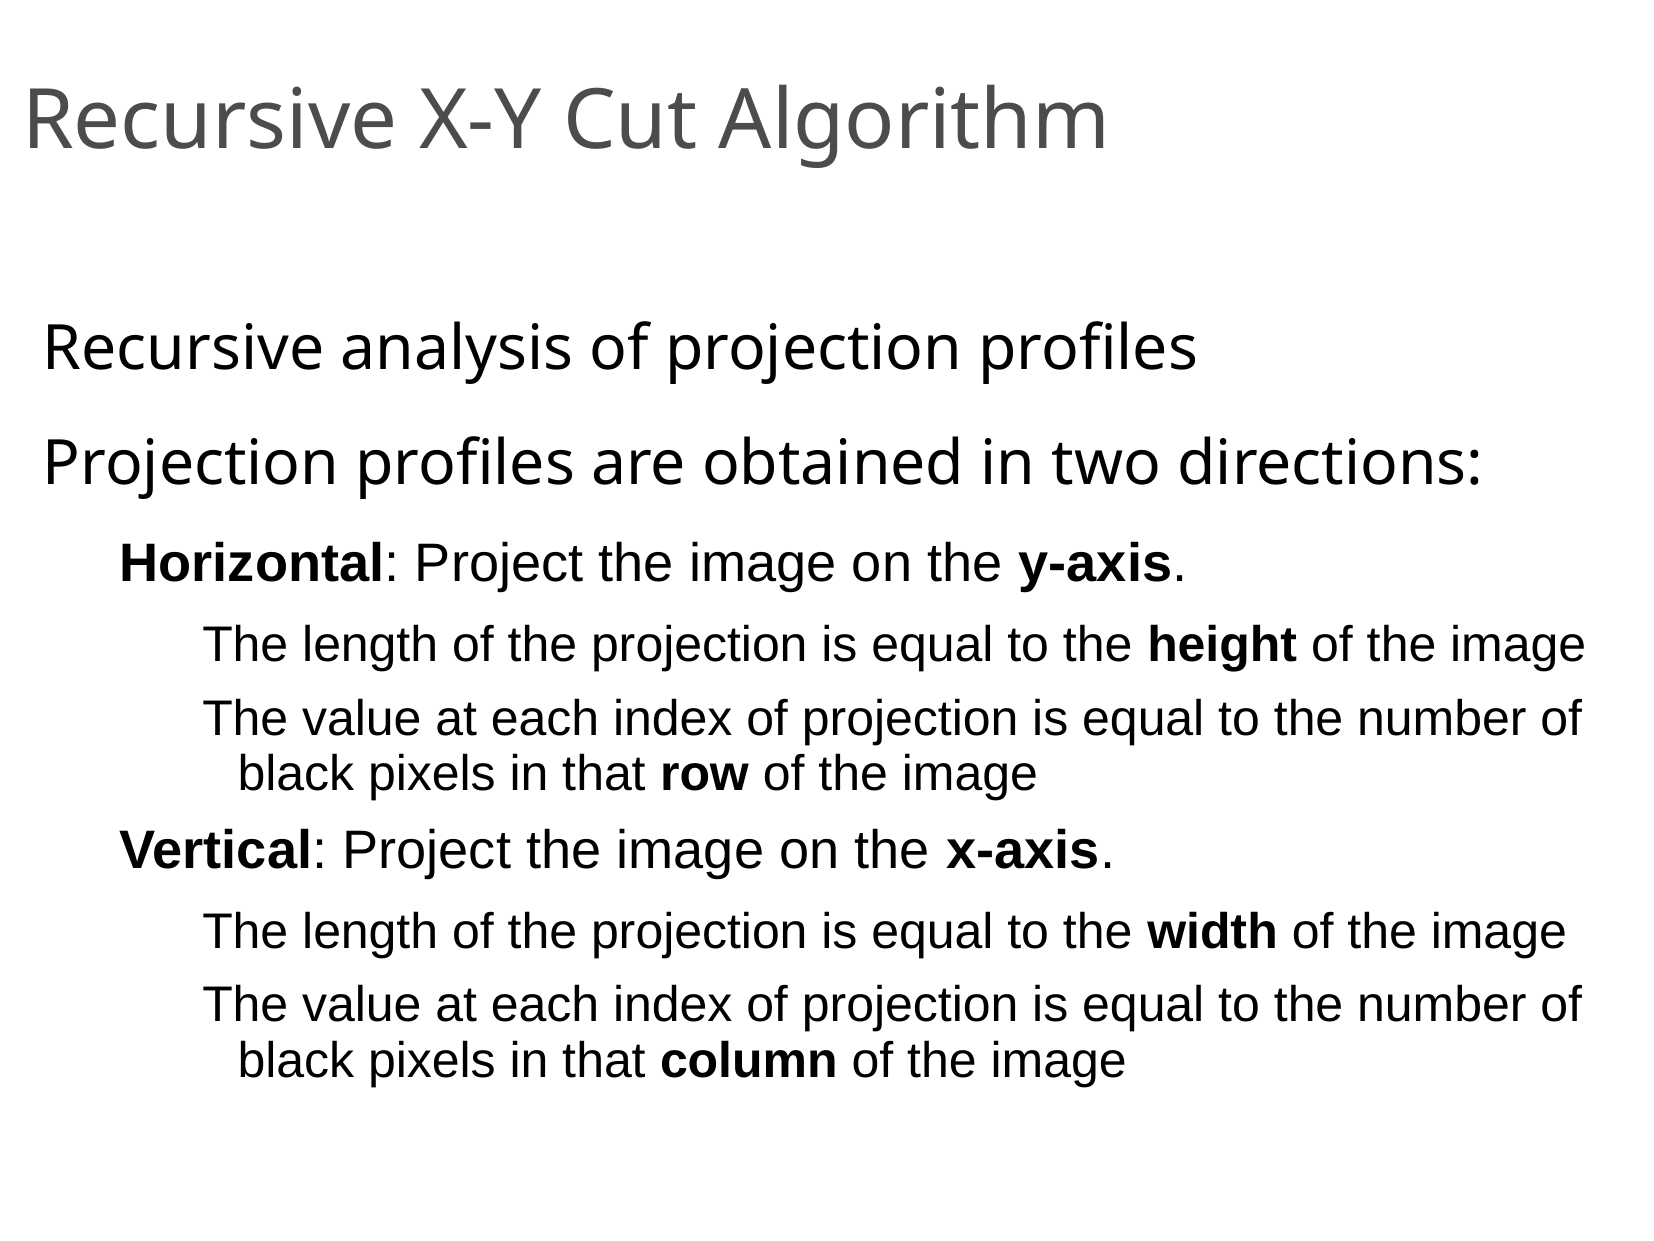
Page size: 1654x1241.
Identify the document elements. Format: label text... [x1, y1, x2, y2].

list Recursive analysis of projection profiles Projection profiles are obtained in two directions: Horizontal: Project the image on the y-axis. The length of the projection is equal to the height of the image The value at each index of projection is equal to the number of black pixels in that row of the image Vertical: Project the image on the x-axis. The length of the projection is equal to the width of the image The value at each index of projection is equal to the number of black pixels in that column of the image [25, 233, 1654, 1158]
title Recursive X-Y Cut Algorithm [22, 26, 1654, 205]
